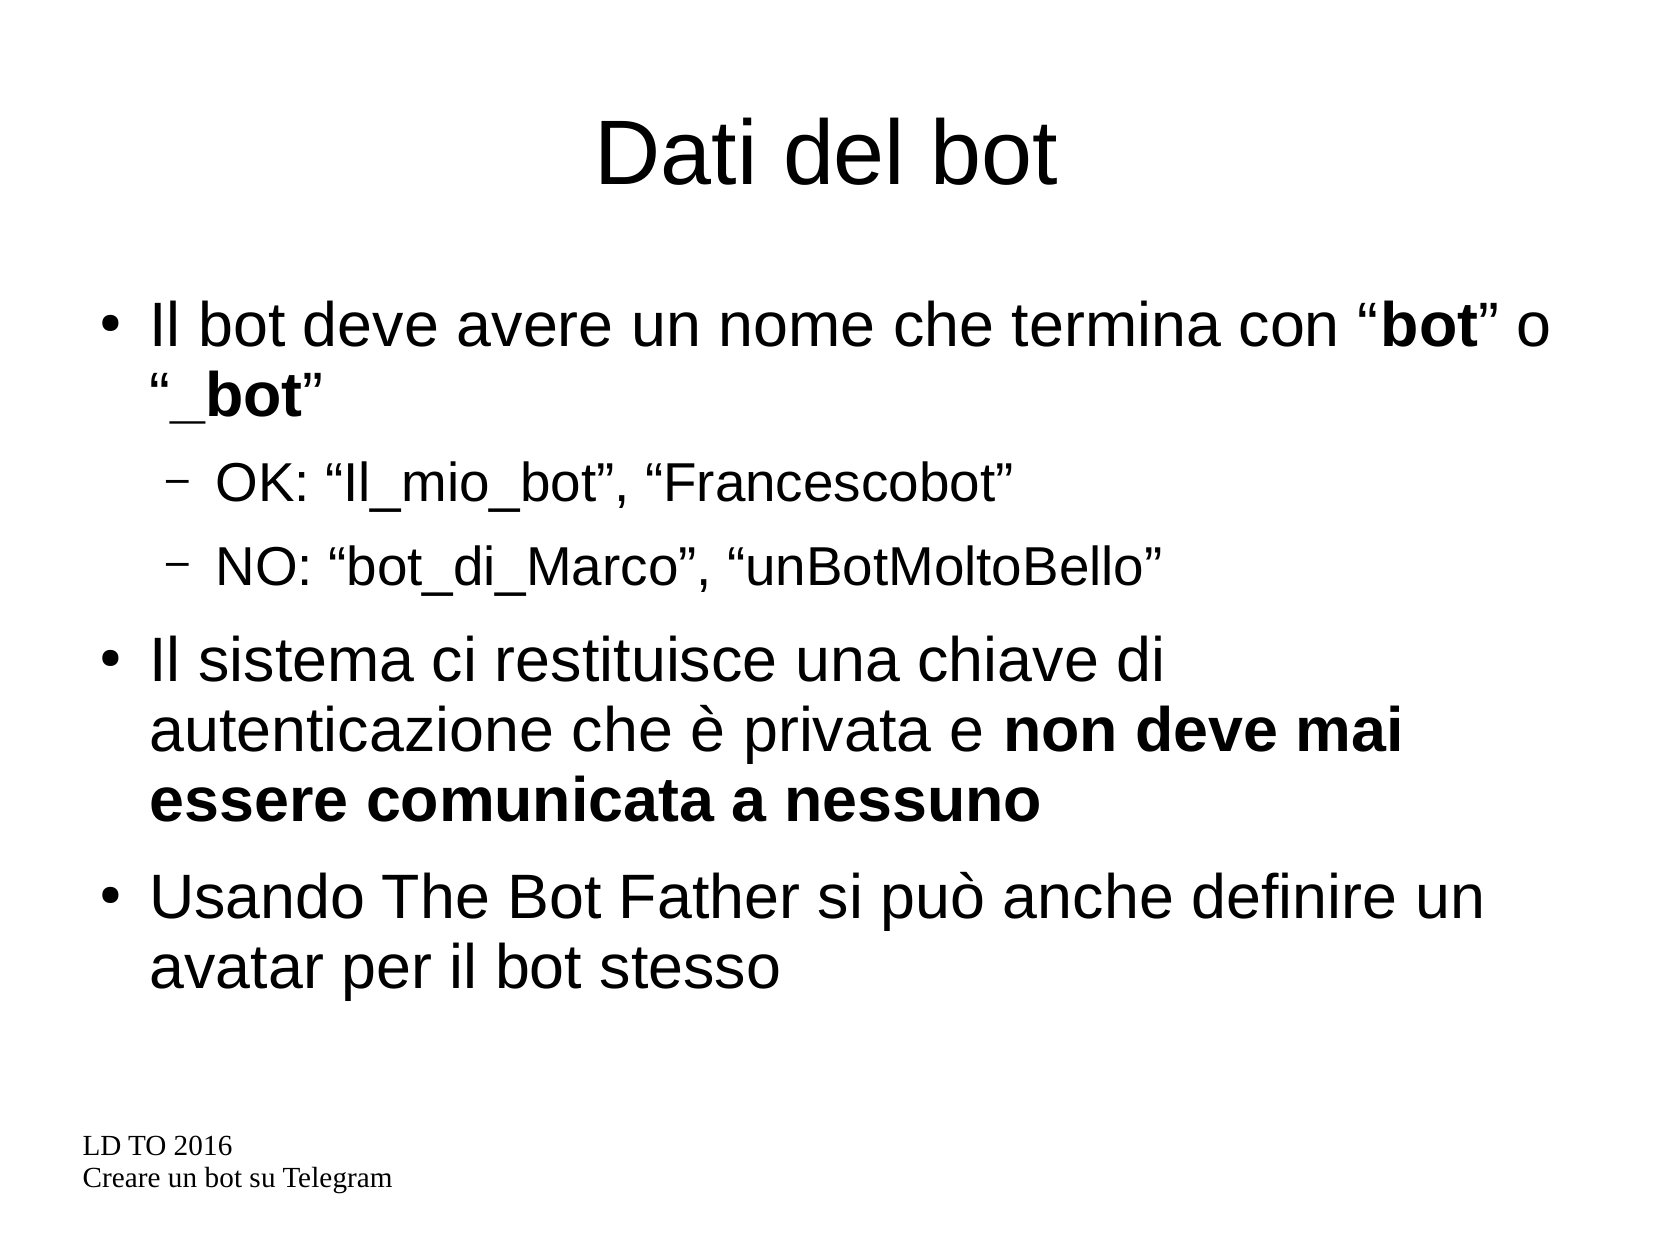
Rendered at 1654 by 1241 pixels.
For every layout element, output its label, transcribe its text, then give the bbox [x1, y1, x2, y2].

list Il bot deve avere un nome che termina con “bot” o “_bot” OK: “Il_mio_bot”, “Francescobot” NO: “bot_di_Marco”, “unBotMoltoBello” Il sistema ci restituisce una chiave di autenticazione che è privata e non deve mai essere comunicata a nessuno Usando The Bot Father si può anche definire un avatar per il bot stesso [82, 290, 1571, 1010]
title Dati del bot [82, 49, 1571, 257]
